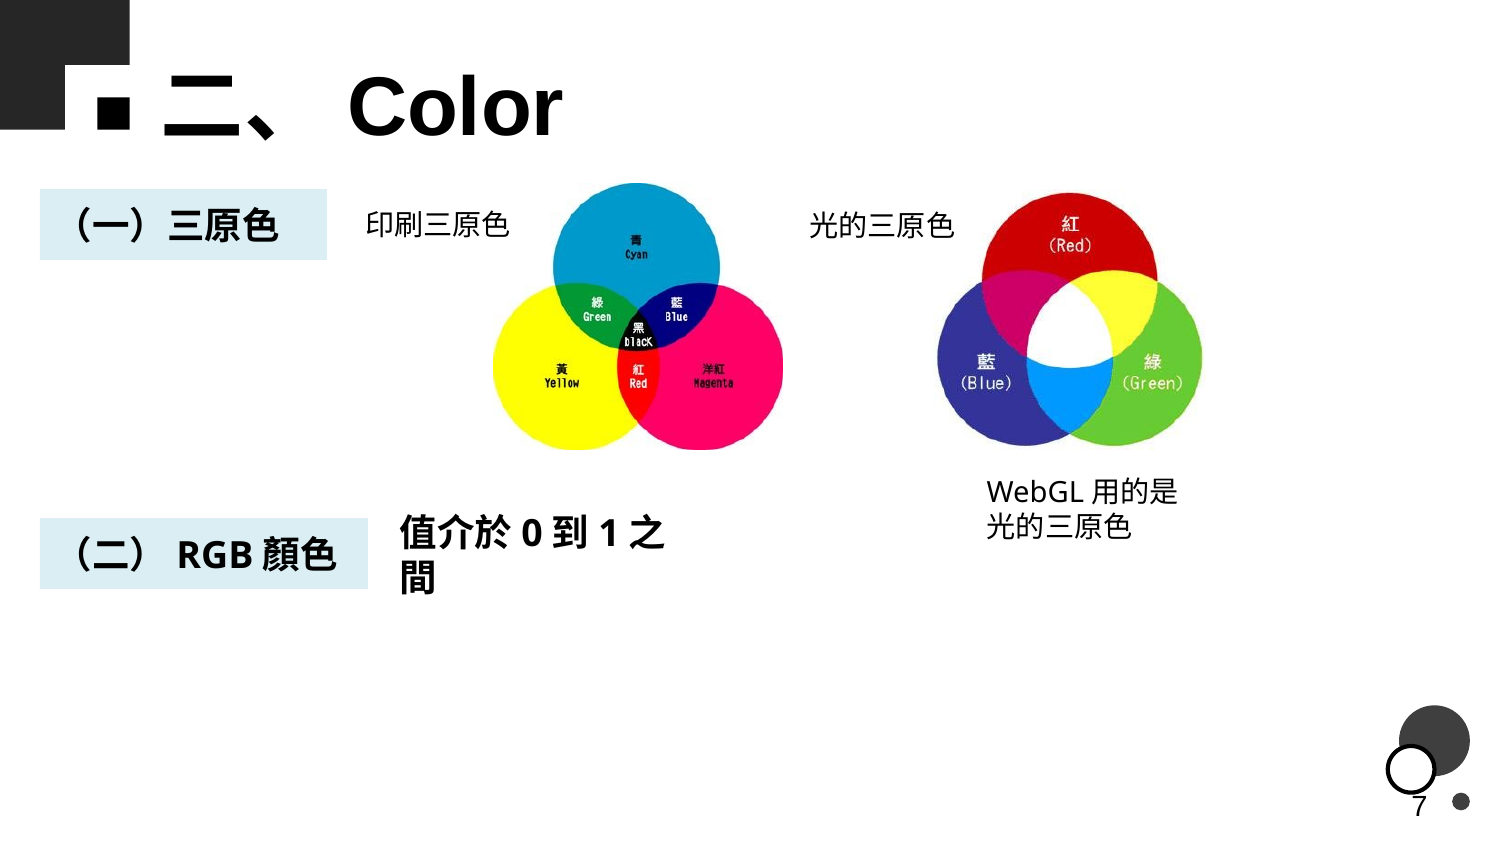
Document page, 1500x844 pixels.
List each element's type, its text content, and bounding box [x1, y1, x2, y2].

text_box （一）三原色 [39, 189, 327, 260]
text_box [97, 97, 130, 130]
picture [493, 183, 783, 450]
text_box （二）RGB顏色 [39, 518, 368, 589]
slide_number <number> [1092, 782, 1443, 827]
text_box [1452, 792, 1470, 811]
picture [631, 237, 639, 244]
text_box 值介於0到1之間 [384, 518, 713, 589]
text_box WebGL用的是光的三原色 [971, 465, 1209, 571]
text_box [0, 0, 130, 130]
text_box 光的三原色 [794, 199, 972, 250]
picture [636, 251, 647, 257]
text_box [1387, 705, 1470, 782]
title 二、Color [145, 32, 1319, 173]
picture [934, 189, 1206, 450]
text_box 印刷三原色 [350, 199, 528, 250]
